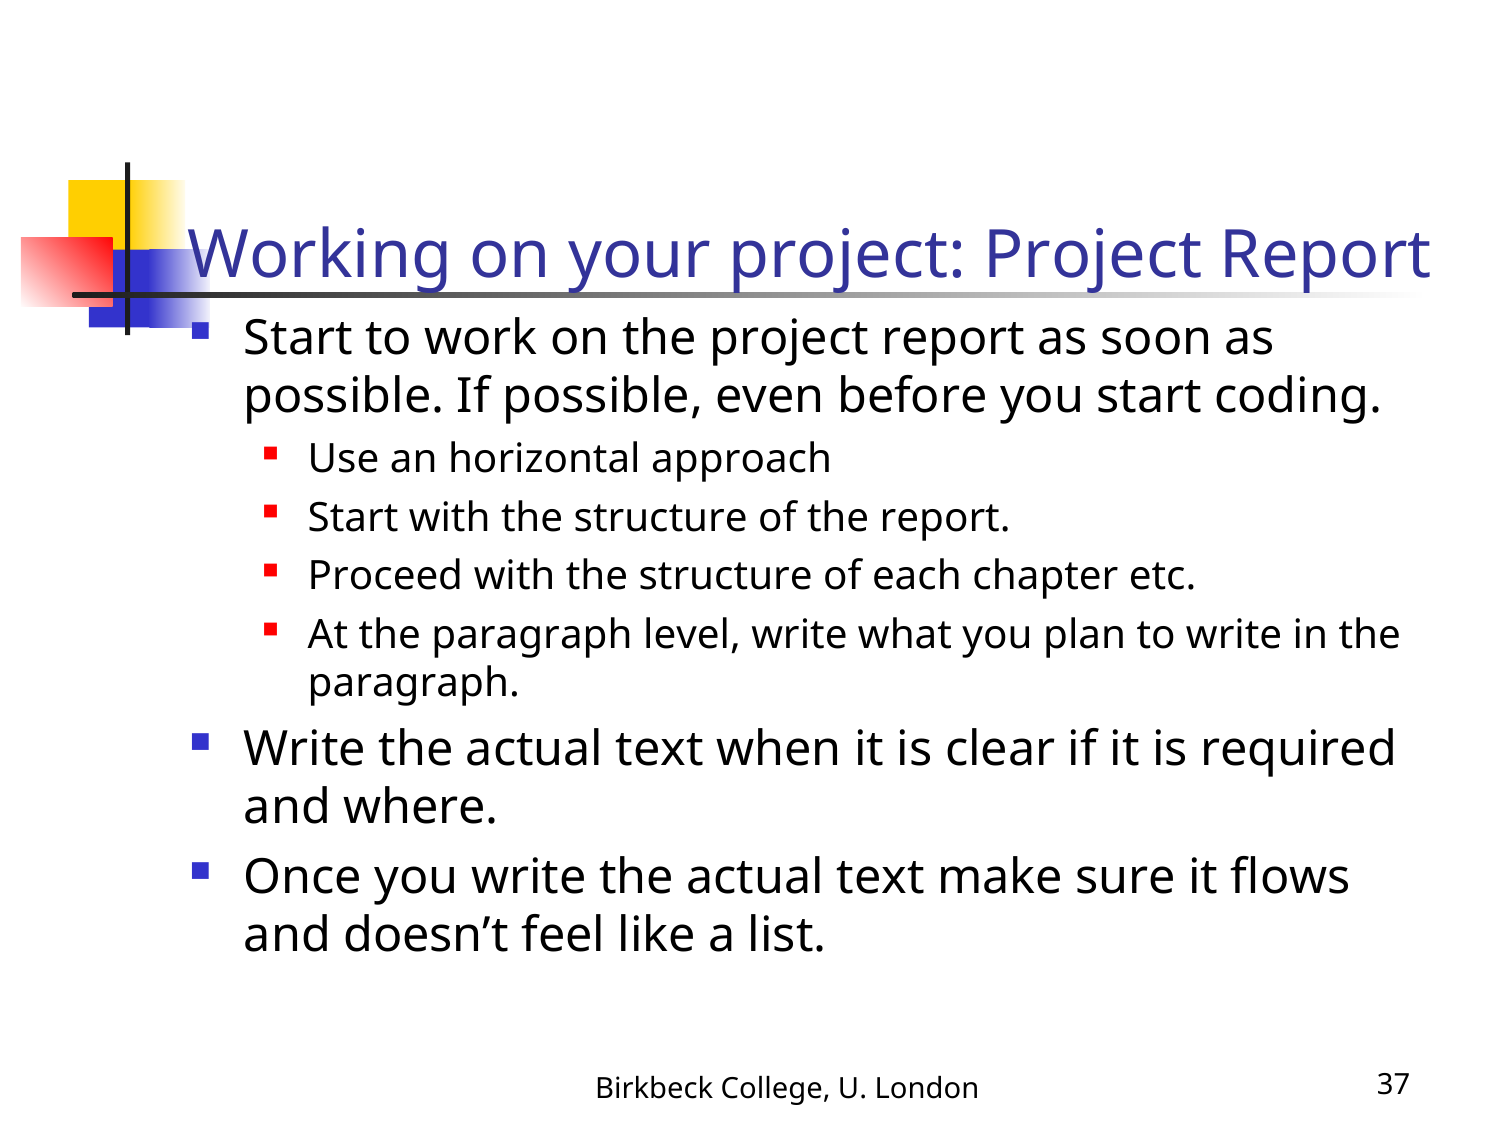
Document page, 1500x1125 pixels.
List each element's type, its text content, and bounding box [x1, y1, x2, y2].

title Working on your project: Project Report [171, 110, 1450, 299]
text_box <number> [1112, 1037, 1426, 1113]
list Start to work on the project report as soon as possible. If possible, even before you start coding. Use an horizontal approach Start with the structure of the report. Proceed with the structure of each chapter etc. At the paragraph level, write what you plan to write in the paragraph. Write the actual text when it is clear if it is required and where. Once you write the actual text make sure it flows and doesn’t feel like a list. [174, 298, 1450, 974]
text_box Birkbeck College, U. London [549, 1037, 1026, 1113]
